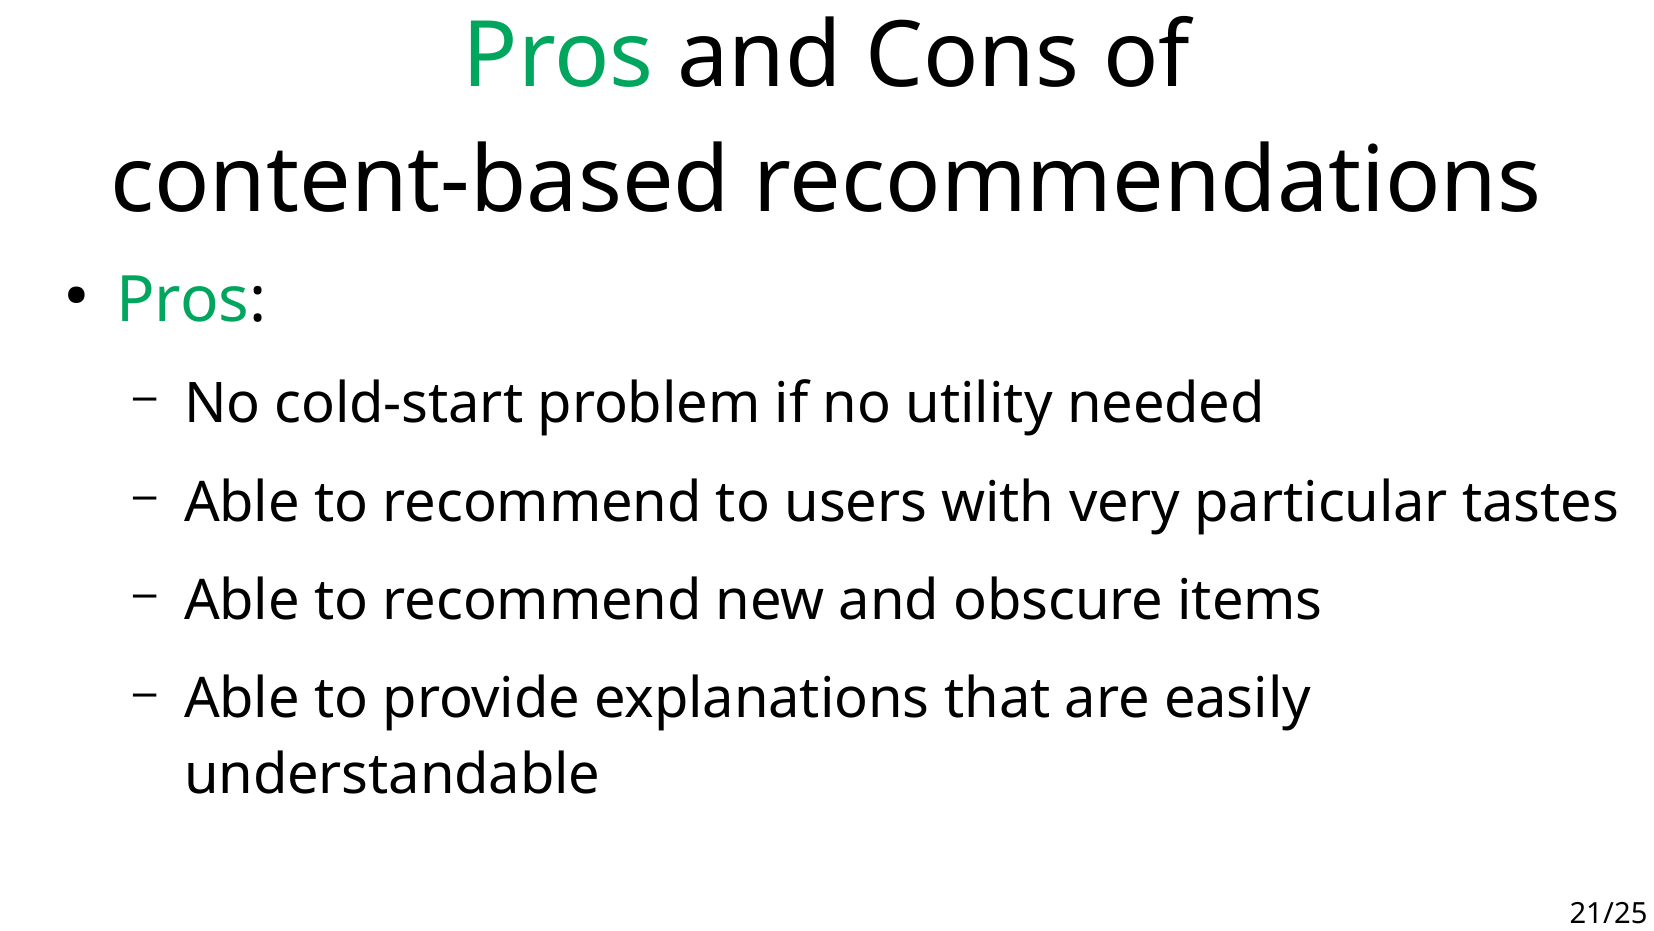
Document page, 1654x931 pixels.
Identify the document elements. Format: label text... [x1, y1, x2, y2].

list Pros: No cold-start problem if no utility needed Able to recommend to users with very particular tastes Able to recommend new and obscure items Able to provide explanations that are easily understandable [48, 253, 1623, 863]
title Pros and Cons of content-based recommendations [82, 1, 1571, 226]
